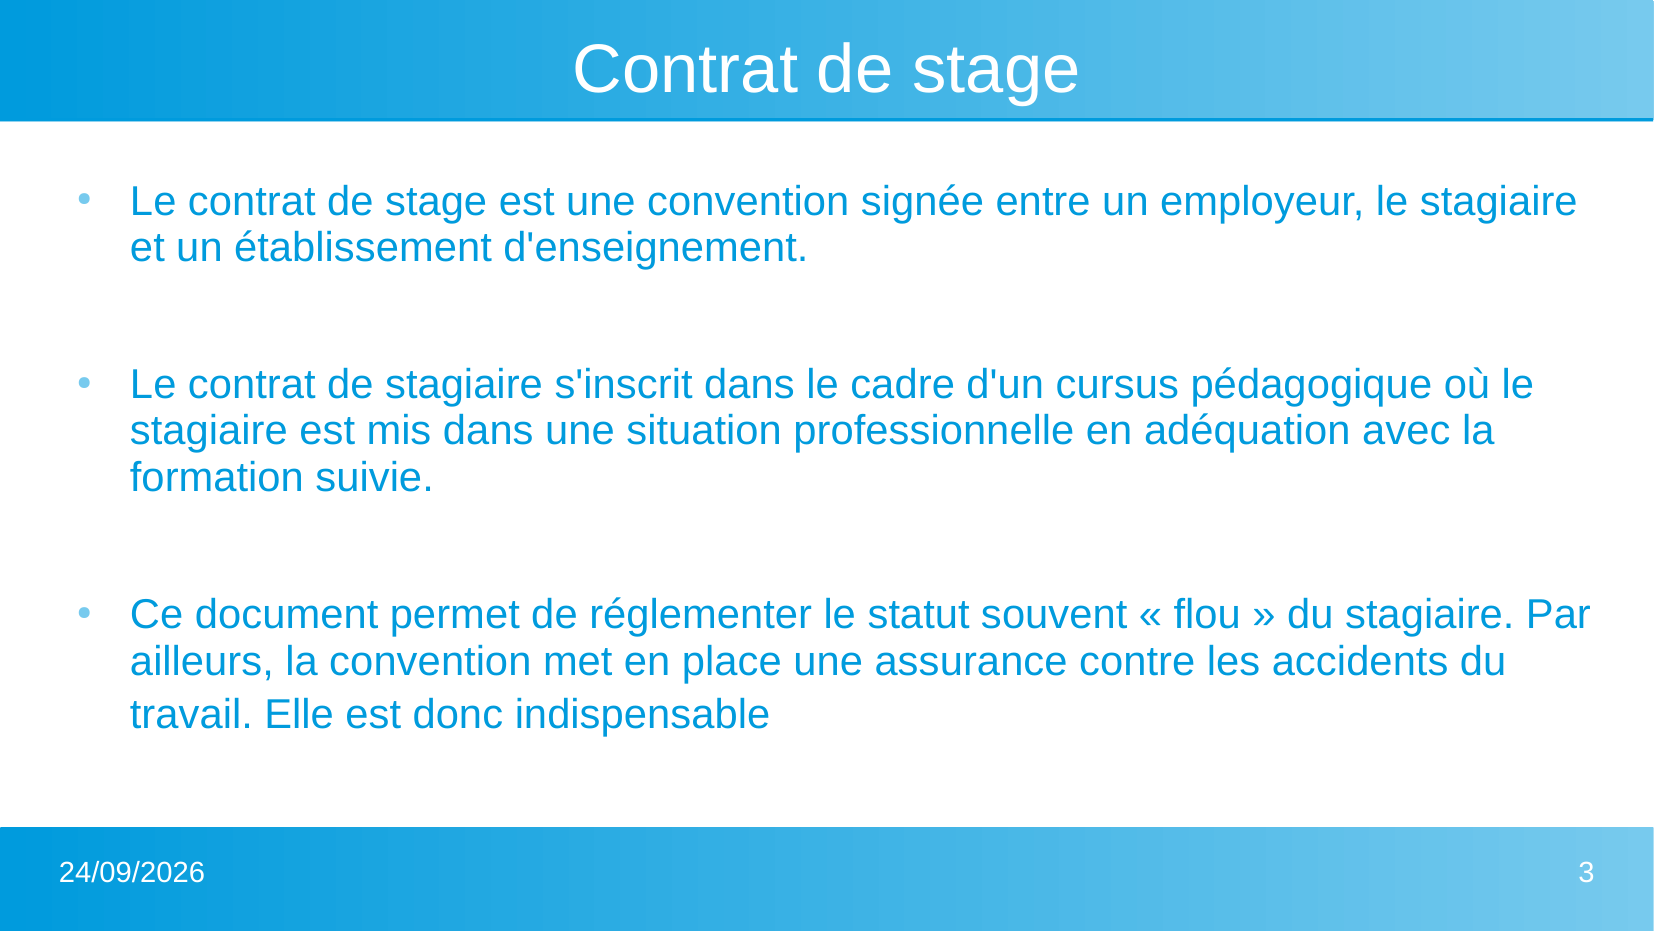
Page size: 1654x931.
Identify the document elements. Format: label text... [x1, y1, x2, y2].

title Contrat de stage [59, 29, 1595, 108]
list Le contrat de stage est une convention signée entre un employeur, le stagiaire et un établissement d'enseignement. Le contrat de stagiaire s'inscrit dans le cadre d'un cursus pédagogique où le stagiaire est mis dans une situation professionnelle en adéquation avec la formation suivie. Ce document permet de réglementer le statut souvent « flou » du stagiaire. Par ailleurs, la convention met en place une assurance contre les accidents du travail. Elle est donc indispensable [59, 177, 1595, 768]
